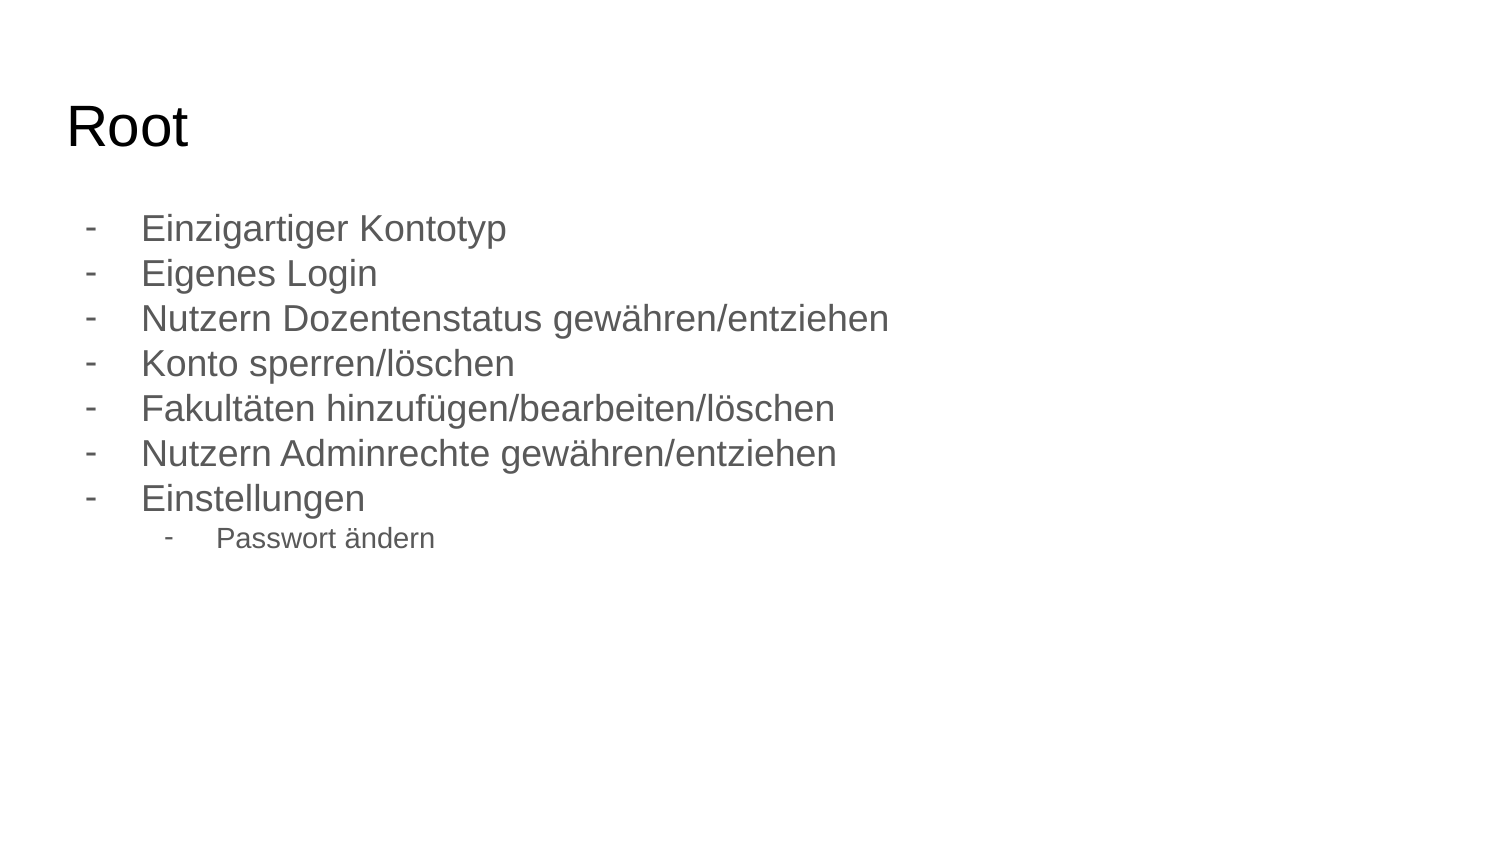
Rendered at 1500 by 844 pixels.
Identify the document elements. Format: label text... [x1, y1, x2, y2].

title Root [51, 72, 1449, 167]
list Einzigartiger Kontotyp Eigenes Login Nutzern Dozentenstatus gewähren/entziehen Konto sperren/löschen Fakultäten hinzufügen/bearbeiten/löschen Nutzern Adminrechte gewähren/entziehen Einstellungen Passwort ändern [51, 189, 1449, 750]
